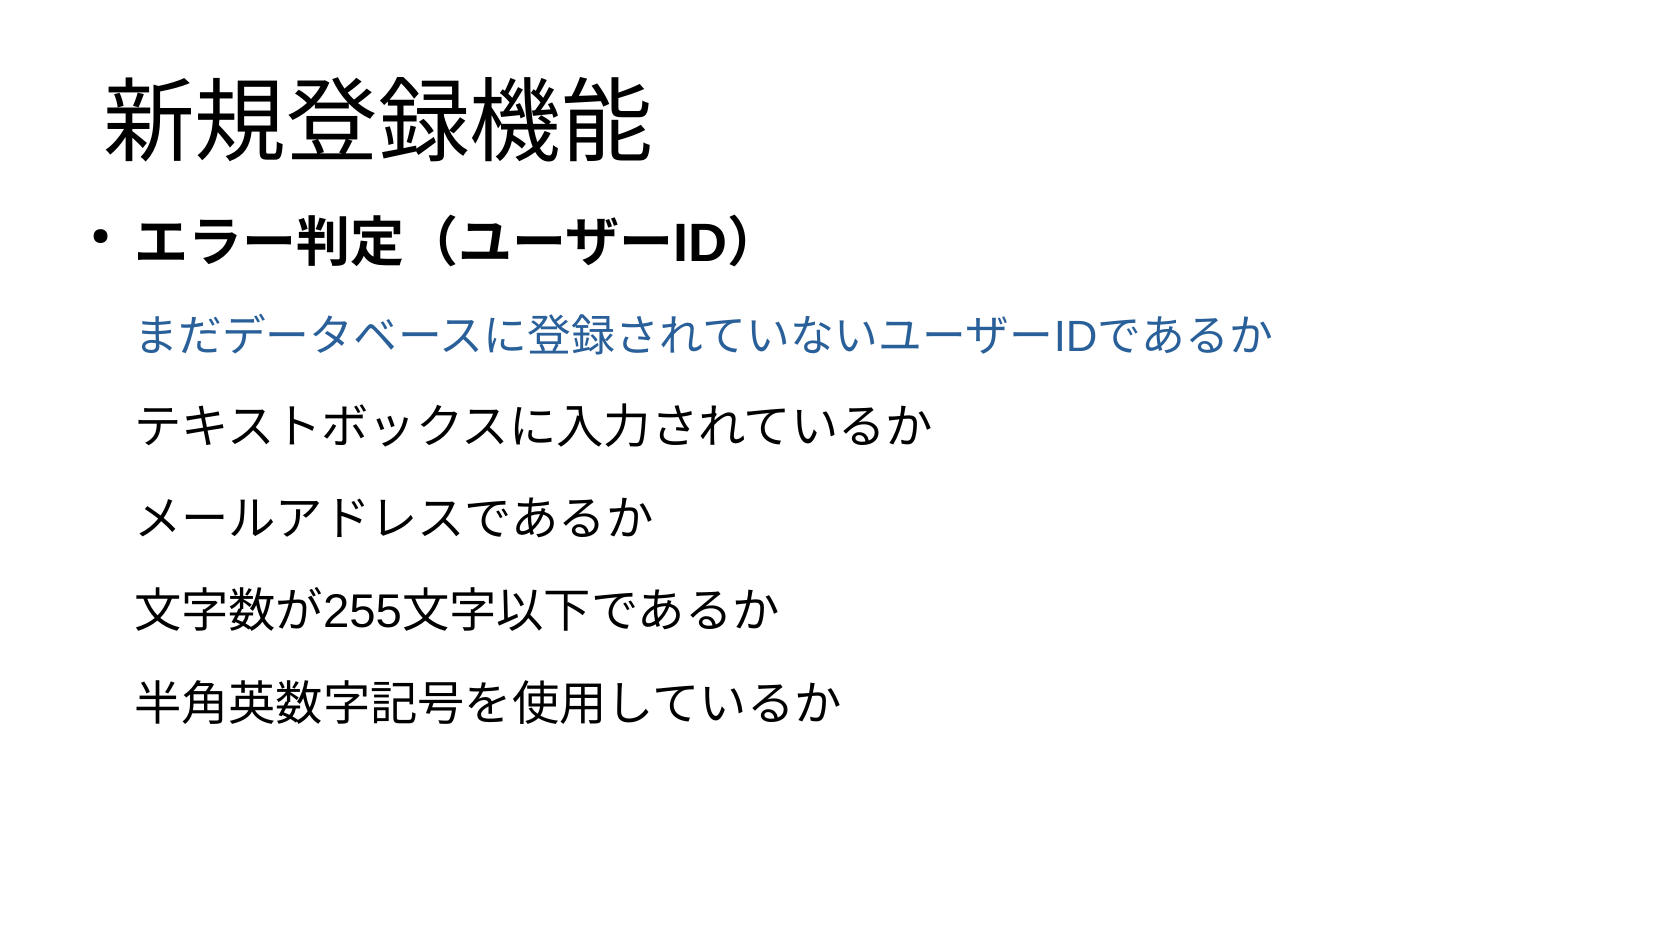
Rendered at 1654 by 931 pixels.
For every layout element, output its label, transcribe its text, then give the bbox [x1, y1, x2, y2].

list エラー判定（ユーザーID） まだデータベースに登録されていないユーザーIDであるか テキストボックスに入力されているか メールアドレスであるか 文字数が255文字以下であるか 半角英数字記号を使用しているか [76, 198, 1565, 739]
title 新規登録機能 [82, 37, 1571, 193]
